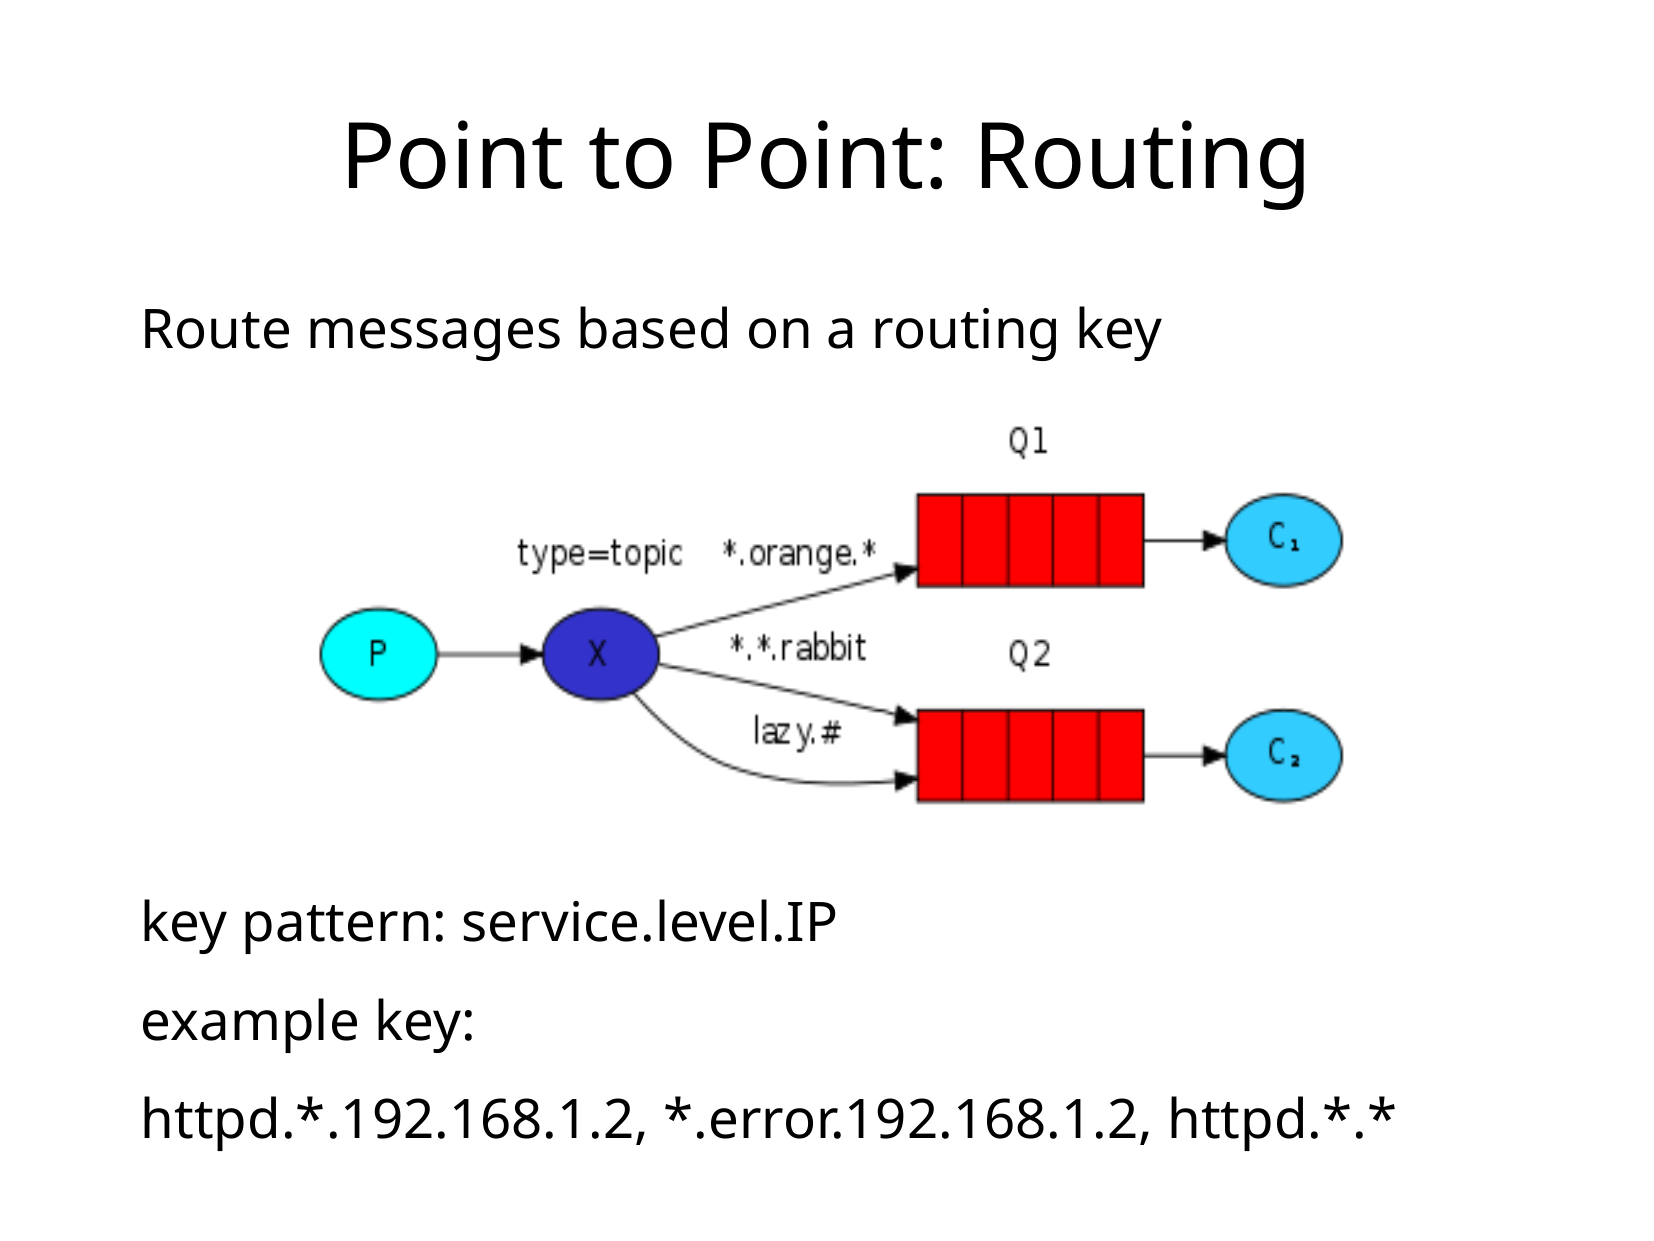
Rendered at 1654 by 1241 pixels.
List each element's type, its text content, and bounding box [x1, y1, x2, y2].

list Route messages based on a routing key key pattern: service.level.IP example key: httpd.*.192.168.1.2, *.error.192.168.1.2, httpd.*.* [82, 290, 1538, 1156]
title Point to Point: Routing [82, 49, 1571, 257]
picture [313, 382, 1351, 874]
